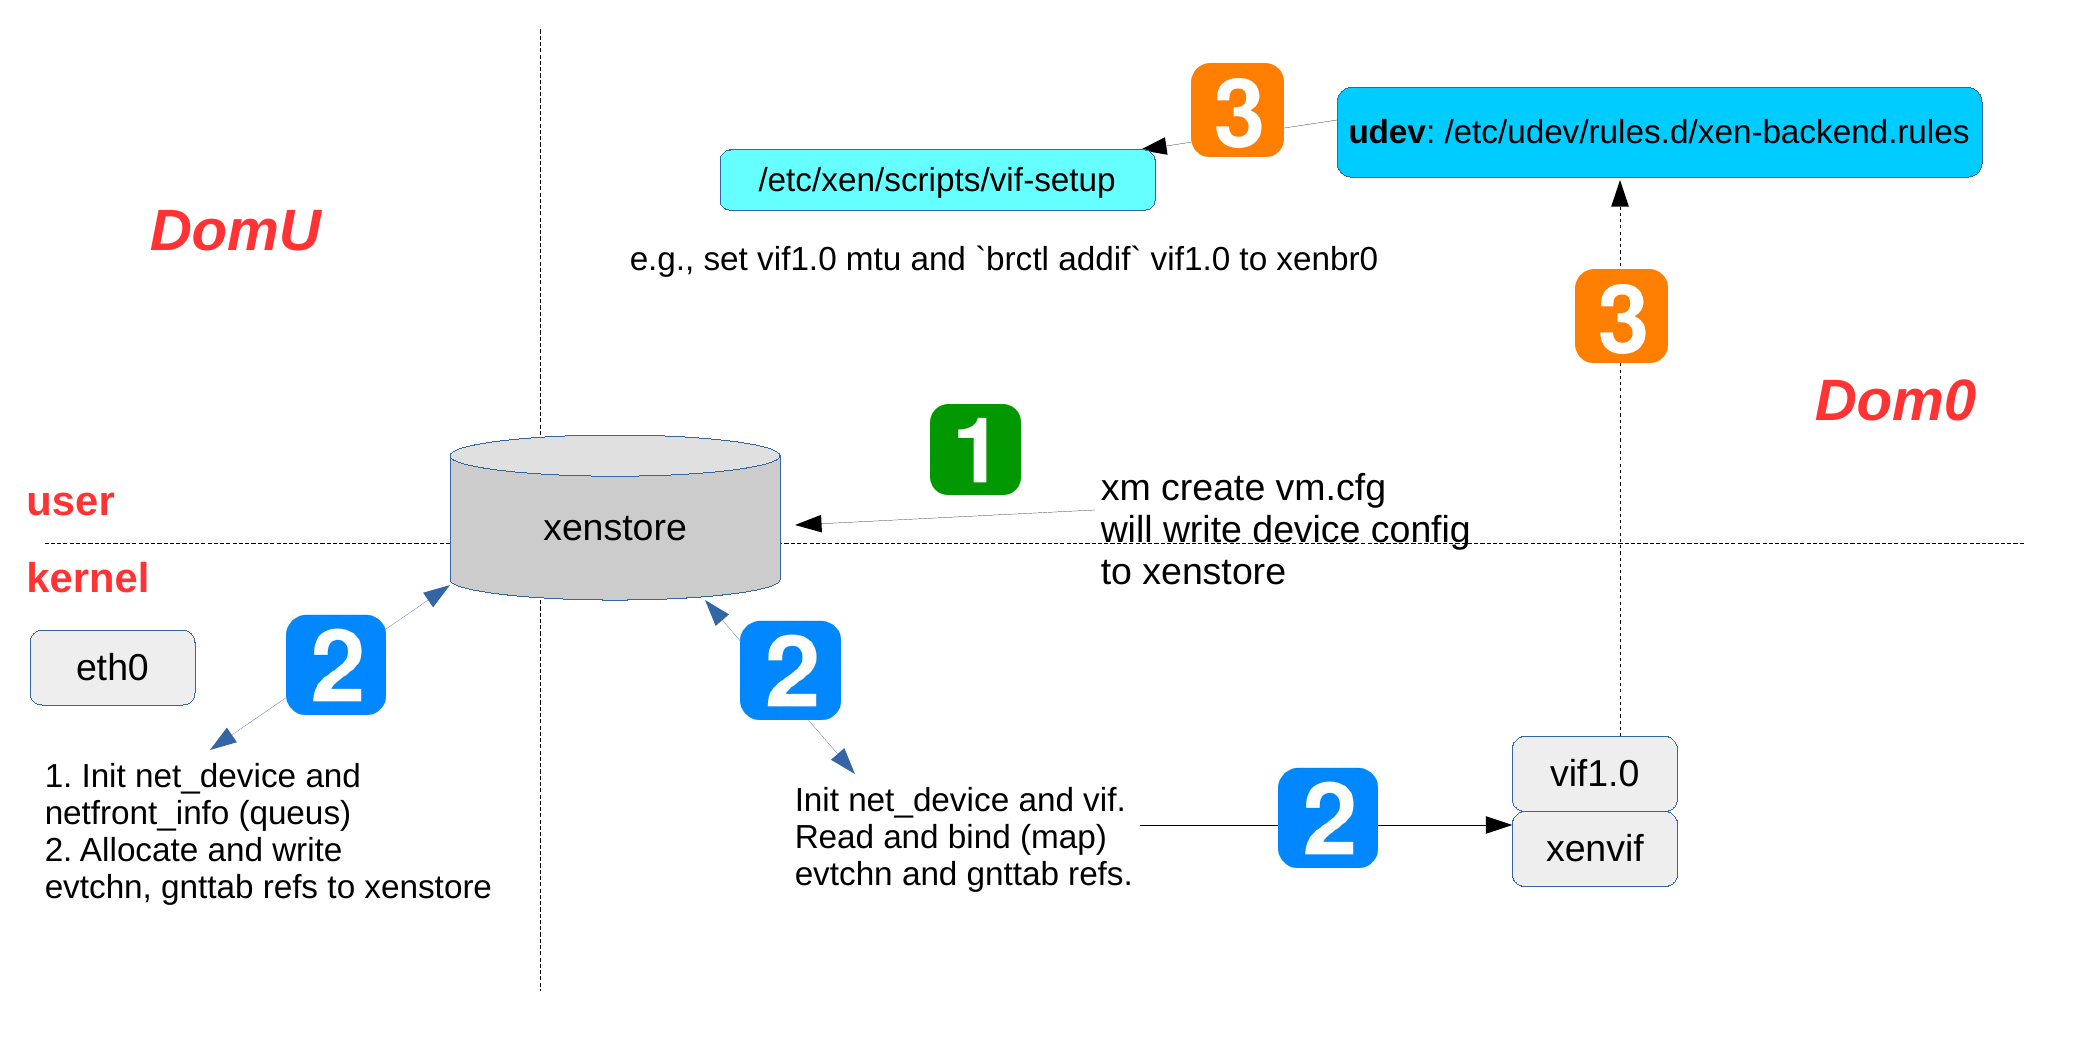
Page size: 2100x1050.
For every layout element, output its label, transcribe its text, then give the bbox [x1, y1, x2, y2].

text_box 1. Init net_device and netfront_info (queus) 2. Allocate and write evtchn, gnttab refs to xenstore [30, 750, 508, 913]
text_box eth0 [30, 630, 196, 706]
text_box xm create vm.cfg will write device config to xenstore [1086, 459, 1497, 600]
text_box e.g., set vif1.0 mtu and `brctl addif` vif1.0 to xenbr0 [615, 233, 1395, 286]
text_box xenstore [450, 456, 781, 601]
picture [930, 404, 1021, 496]
text_box Init net_device and vif. Read and bind (map) evtchn and gnttab refs. [780, 774, 1151, 901]
text_box DomU [135, 190, 336, 271]
picture [740, 613, 841, 721]
text_box /etc/xen/scripts/vif-setup [720, 149, 1156, 211]
text_box kernel [11, 546, 165, 609]
picture [1575, 269, 1668, 363]
picture [286, 607, 386, 715]
text_box udev: /etc/udev/rules.d/xen-backend.rules [1337, 87, 1983, 178]
text_box user [11, 470, 165, 532]
picture [1191, 63, 1284, 157]
text_box vif1.0 [1512, 736, 1678, 811]
text_box xenvif [1512, 811, 1678, 887]
text_box Dom0 [1800, 360, 1992, 440]
picture [1278, 760, 1378, 868]
